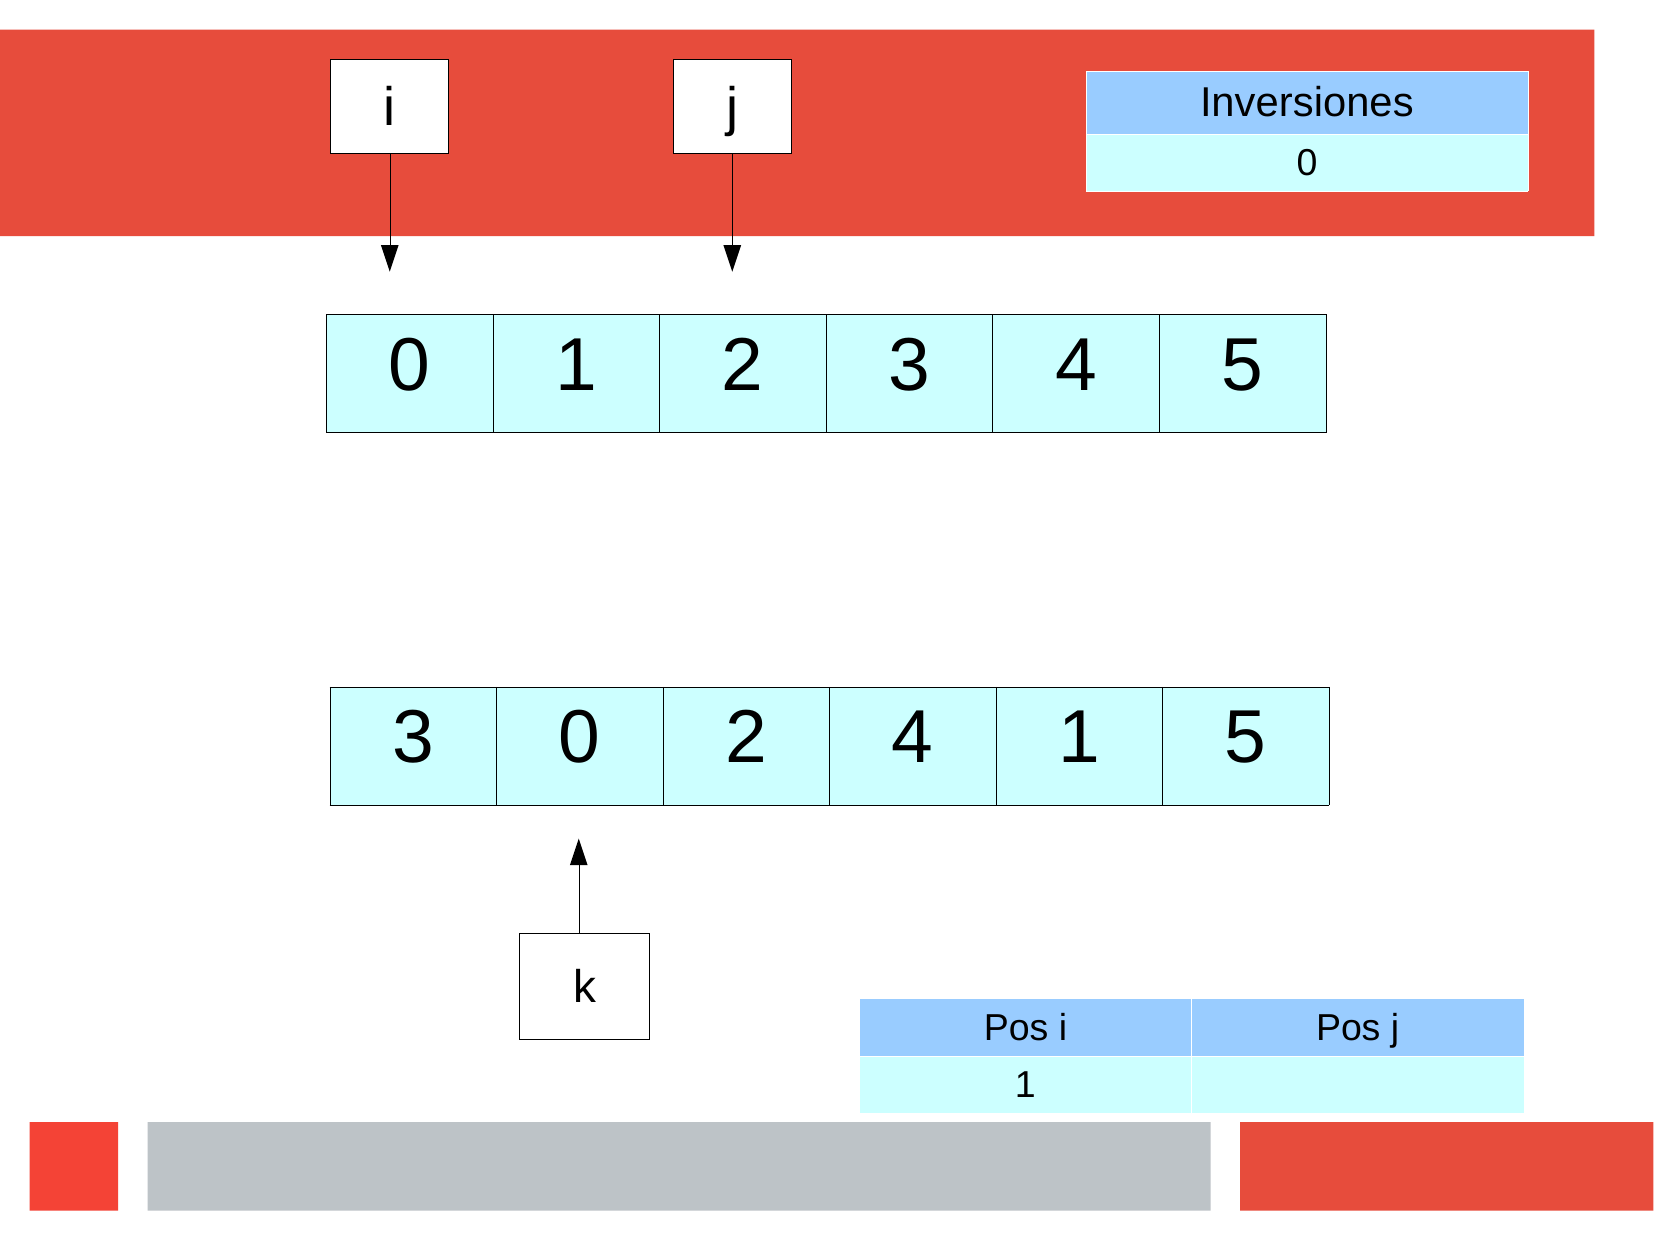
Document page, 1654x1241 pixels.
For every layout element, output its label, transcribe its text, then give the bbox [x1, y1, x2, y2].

table_header 4 [993, 315, 1159, 432]
table_header 5 [1163, 688, 1329, 805]
table_header 5 [1160, 315, 1326, 432]
table_header 0 [497, 688, 663, 805]
table_header Pos j [1192, 999, 1524, 1056]
table_header 3 [827, 315, 992, 432]
table_header 4 [830, 688, 996, 805]
text_box j [673, 59, 792, 154]
table_header Inversiones [1087, 72, 1528, 134]
table_header 2 [664, 688, 829, 805]
table_header 1 [997, 688, 1162, 805]
table_header 0 [327, 315, 493, 432]
table_header 2 [660, 315, 826, 432]
table_header 1 [494, 315, 659, 432]
table_header 3 [331, 688, 496, 805]
table_cell 1 [860, 1057, 1191, 1113]
text_box k [519, 933, 650, 1040]
table_cell [1192, 1057, 1524, 1113]
text_box i [330, 59, 449, 154]
table_cell 0 [1087, 135, 1528, 191]
table_header Pos i [860, 999, 1191, 1056]
